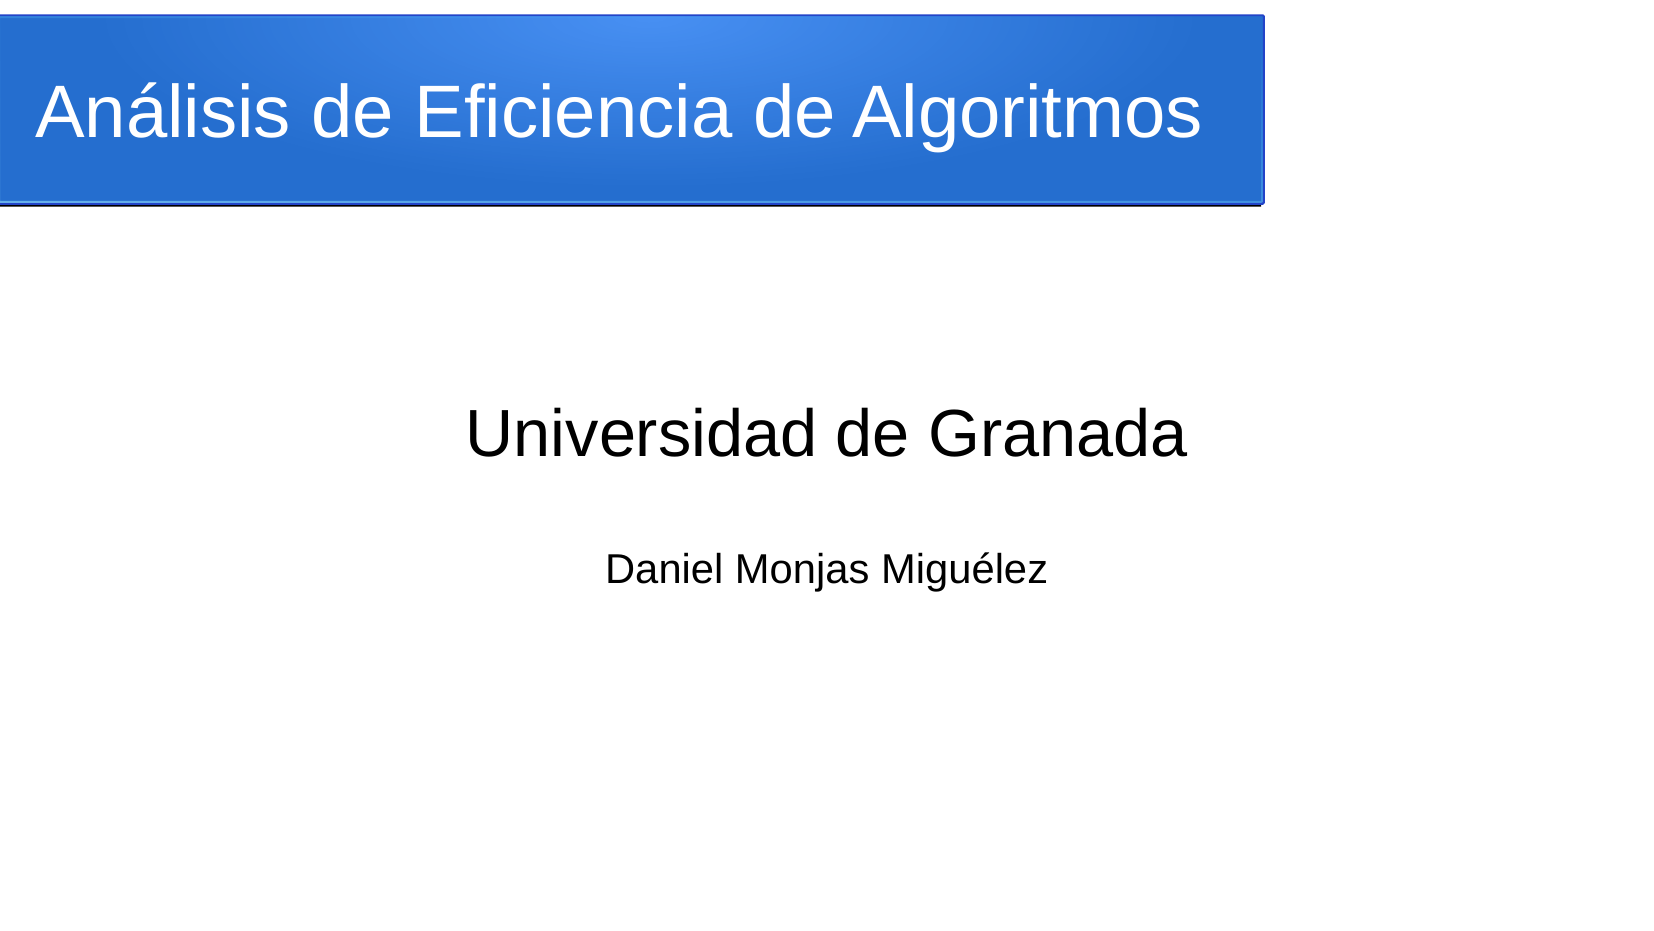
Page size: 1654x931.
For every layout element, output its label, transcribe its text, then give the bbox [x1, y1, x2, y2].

title Análisis de Eficiencia de Algoritmos [35, 29, 1217, 196]
subtitle Universidad de Granada Daniel Monjas Miguélez [82, 224, 1571, 764]
